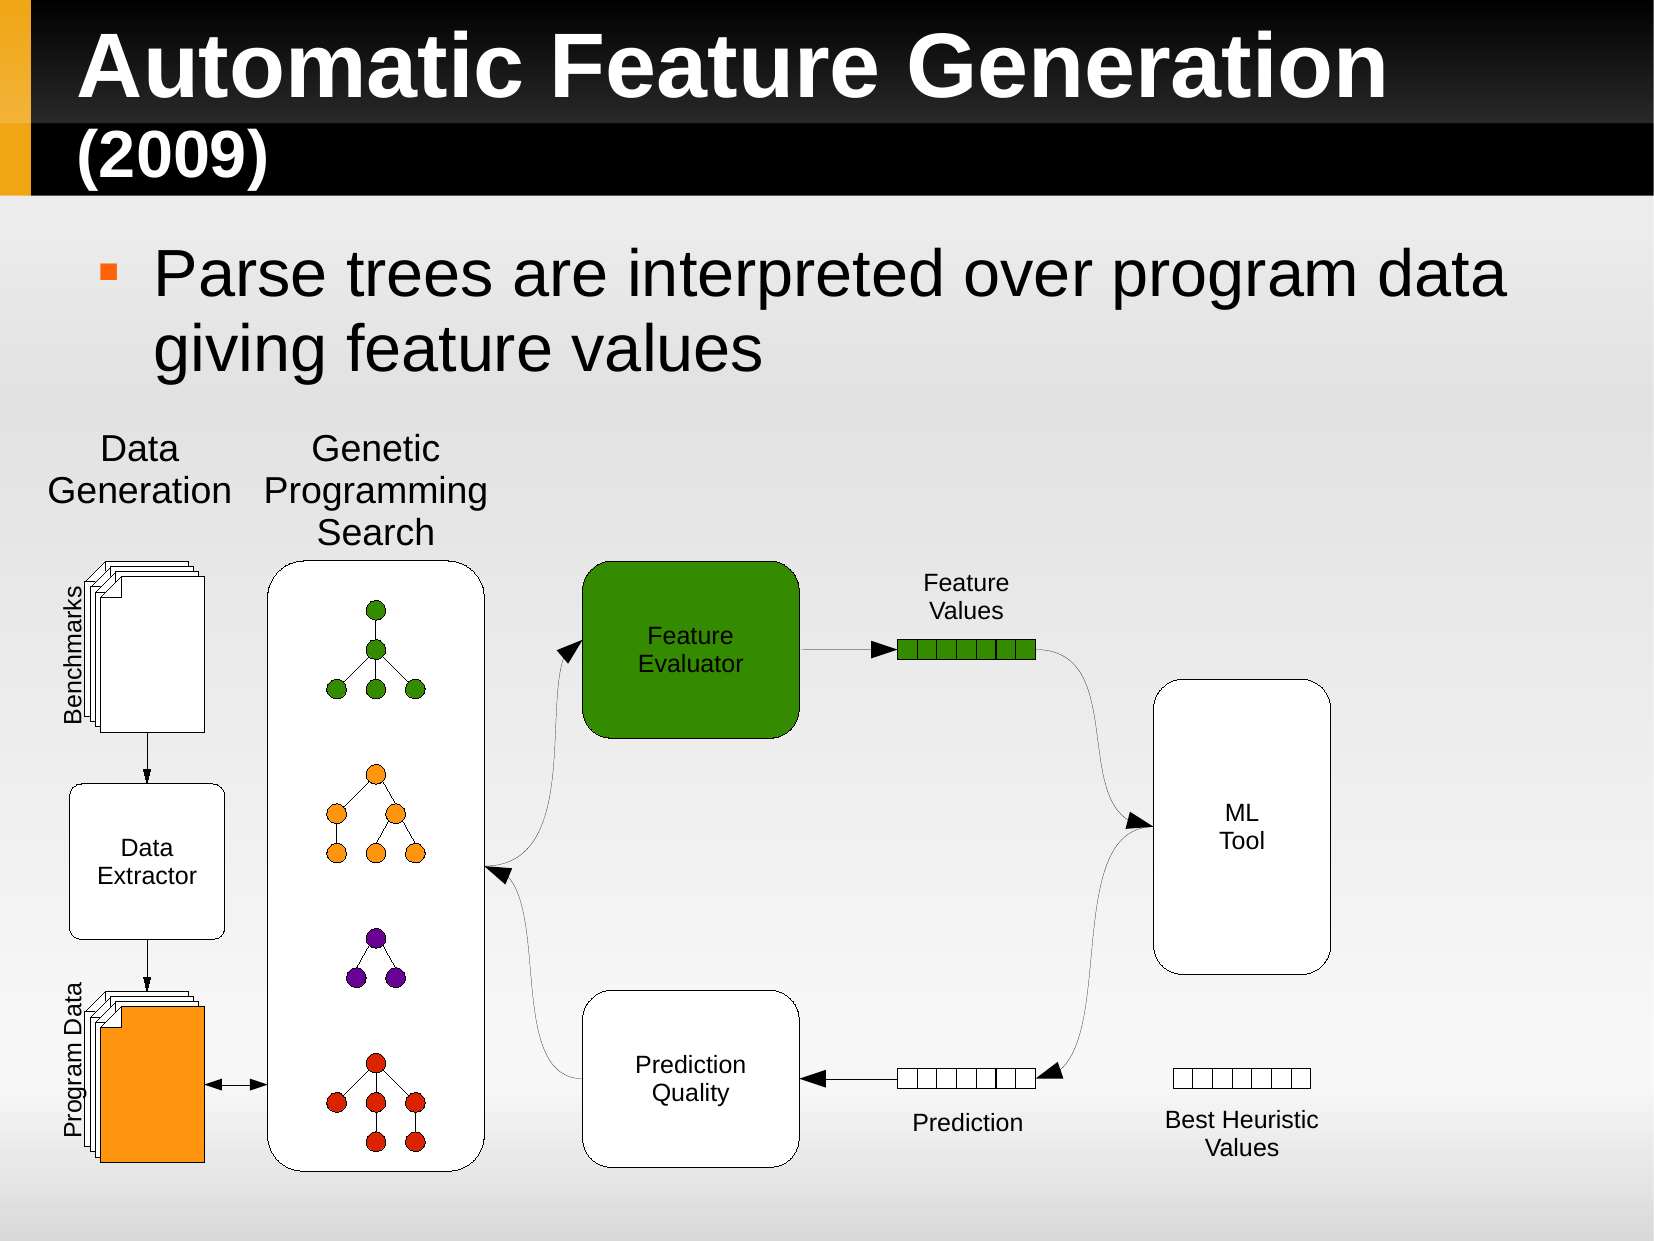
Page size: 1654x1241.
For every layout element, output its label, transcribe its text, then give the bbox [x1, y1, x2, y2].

text_box Feature Values [877, 561, 1056, 639]
picture [0, 0, 1654, 1241]
text_box [95, 977, 205, 1163]
text_box Data Extractor [69, 783, 225, 940]
text_box ML Tool [1153, 679, 1331, 975]
text_box [143, 769, 151, 784]
text_box Best Heuristic Values [1133, 1098, 1351, 1176]
text_box Genetic Programming Search [248, 434, 504, 575]
text_box Benchmarks [51, 563, 115, 741]
text_box Prediction Quality [582, 990, 800, 1168]
text_box Data Generation [11, 420, 268, 529]
text_box Feature Evaluator [582, 561, 800, 739]
text_box [103, 561, 205, 733]
text_box [267, 575, 485, 1172]
title Automatic Feature Generation (2009) [76, 0, 1565, 208]
text_box [1173, 1068, 1311, 1089]
list Parse trees are interpreted over program data giving feature values [82, 236, 1571, 434]
text_box [897, 639, 1036, 660]
text_box Prediction [879, 1100, 1057, 1148]
text_box Program Data [51, 946, 115, 1154]
text_box [897, 1068, 1036, 1089]
